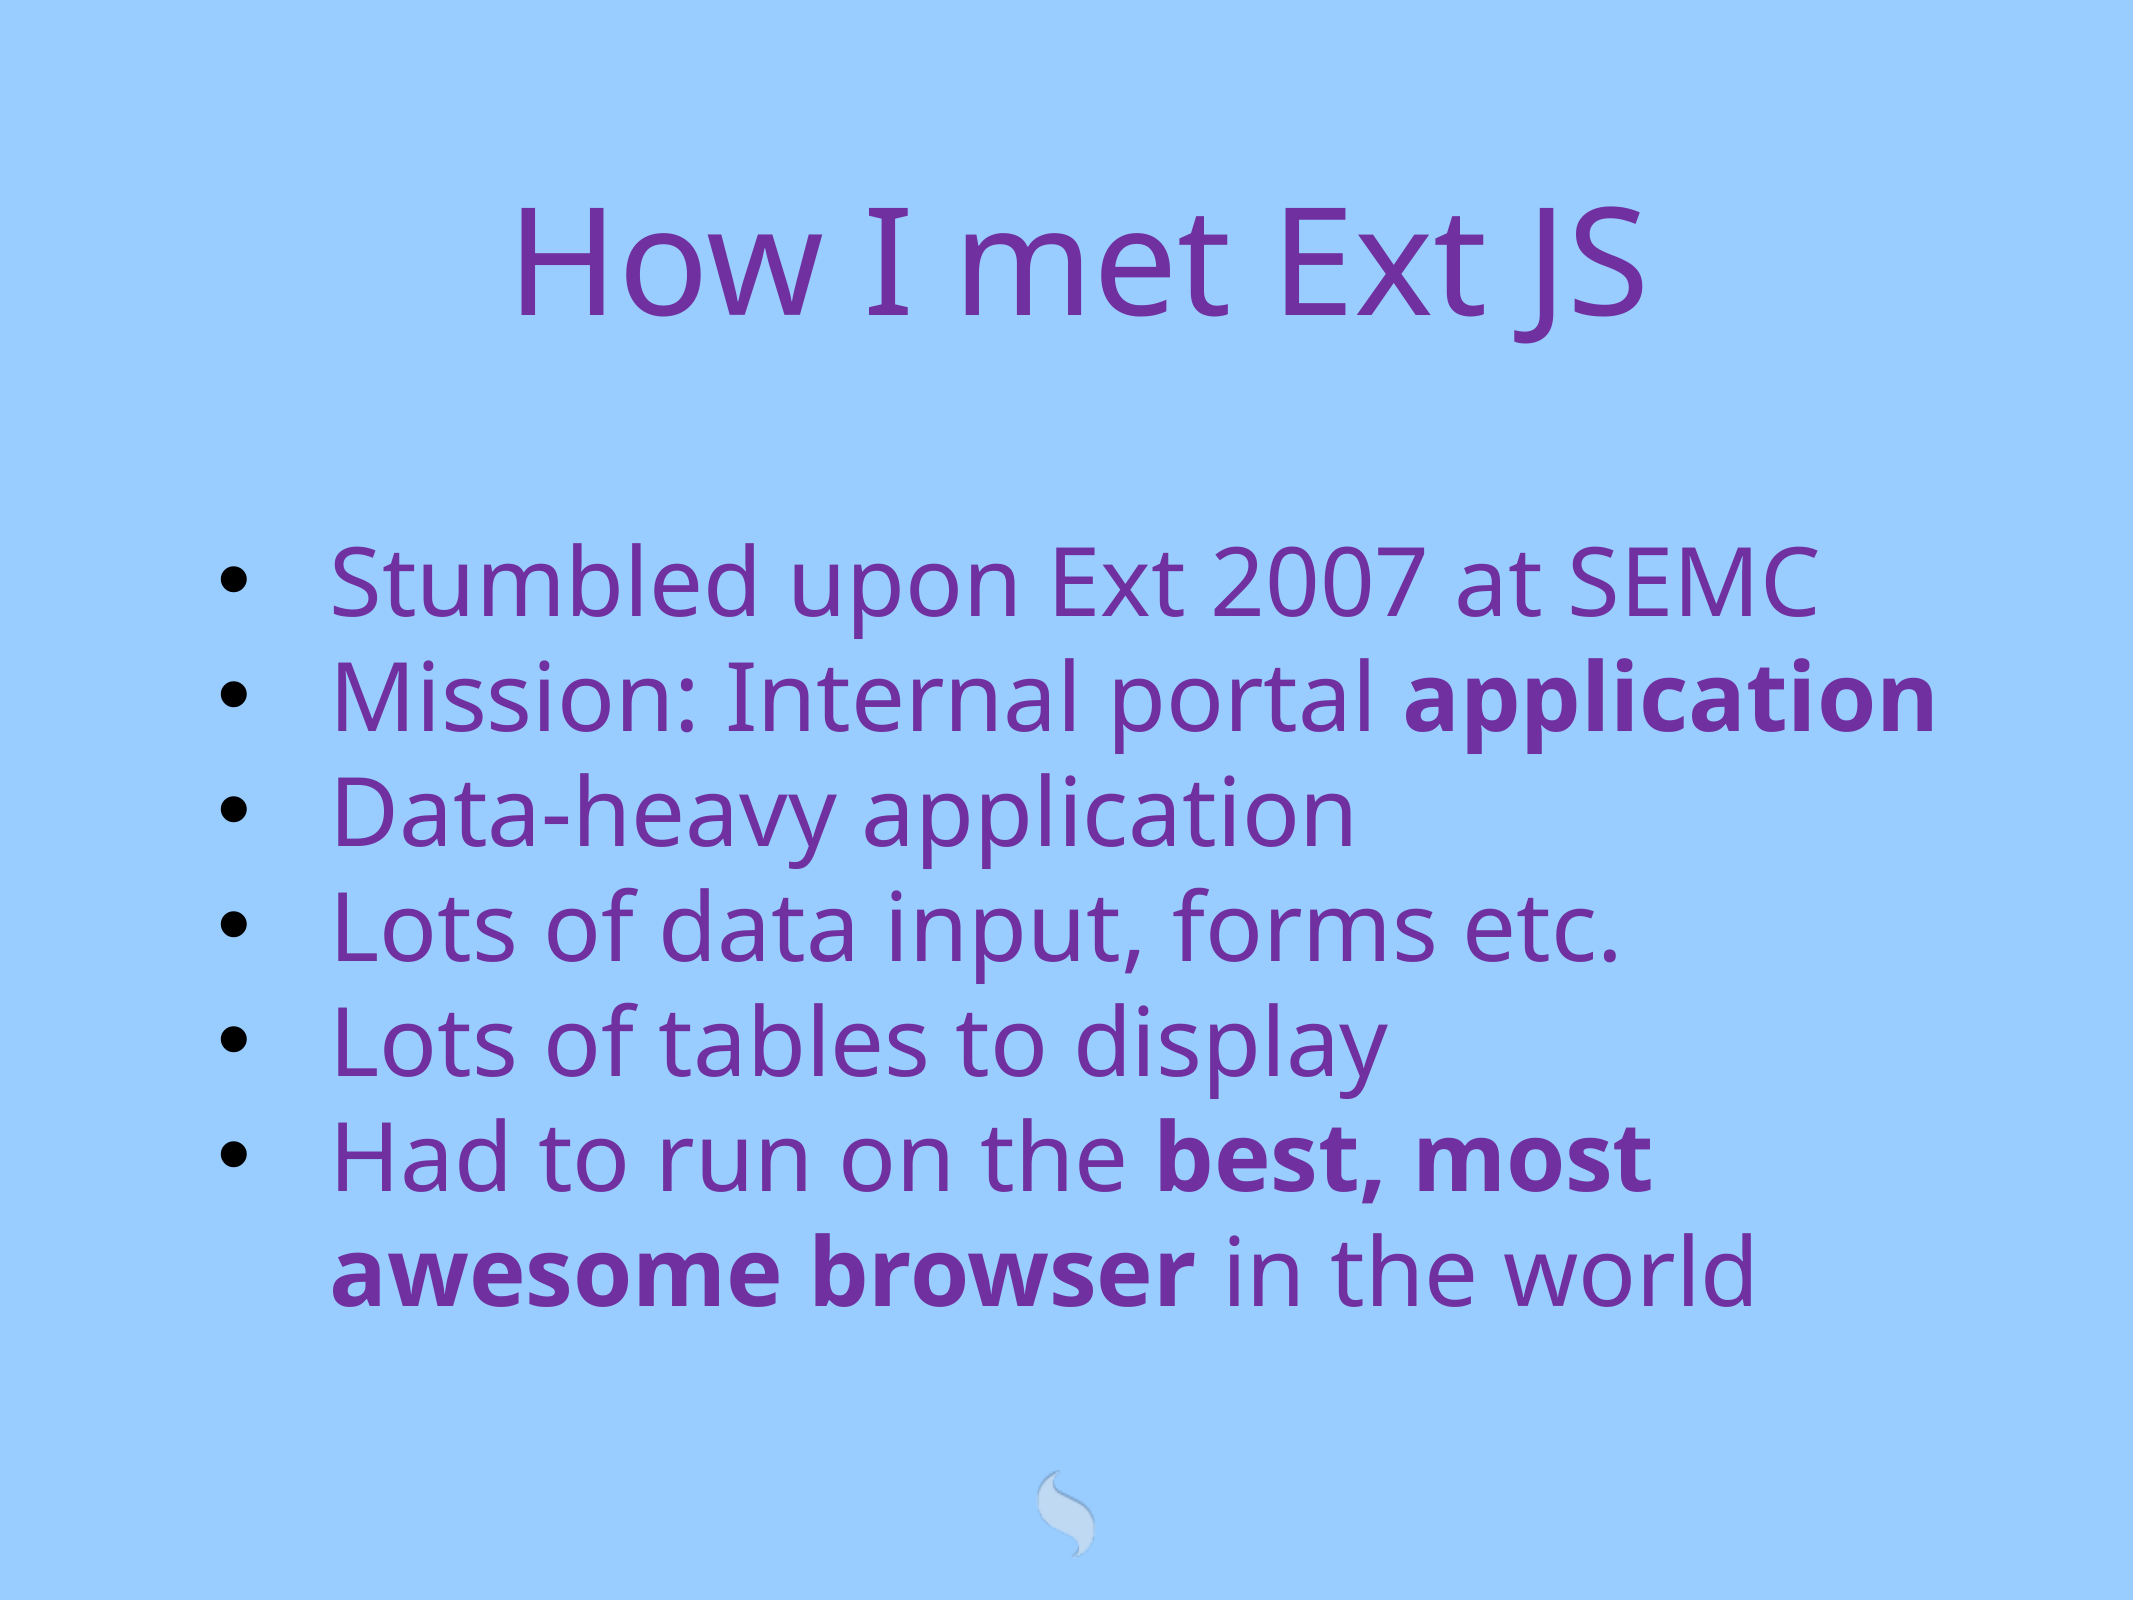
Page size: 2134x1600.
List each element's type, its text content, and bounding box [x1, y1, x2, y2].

text_box How I met Ext JS [466, 174, 1692, 354]
picture [1035, 1470, 1098, 1561]
text_box Stumbled upon Ext 2007 at SEMC Mission: Internal portal application Data-heavy application Lots of data input, forms etc. Lots of tables to display Had to run on the best, most awesome browser in the world [208, 512, 2048, 1438]
